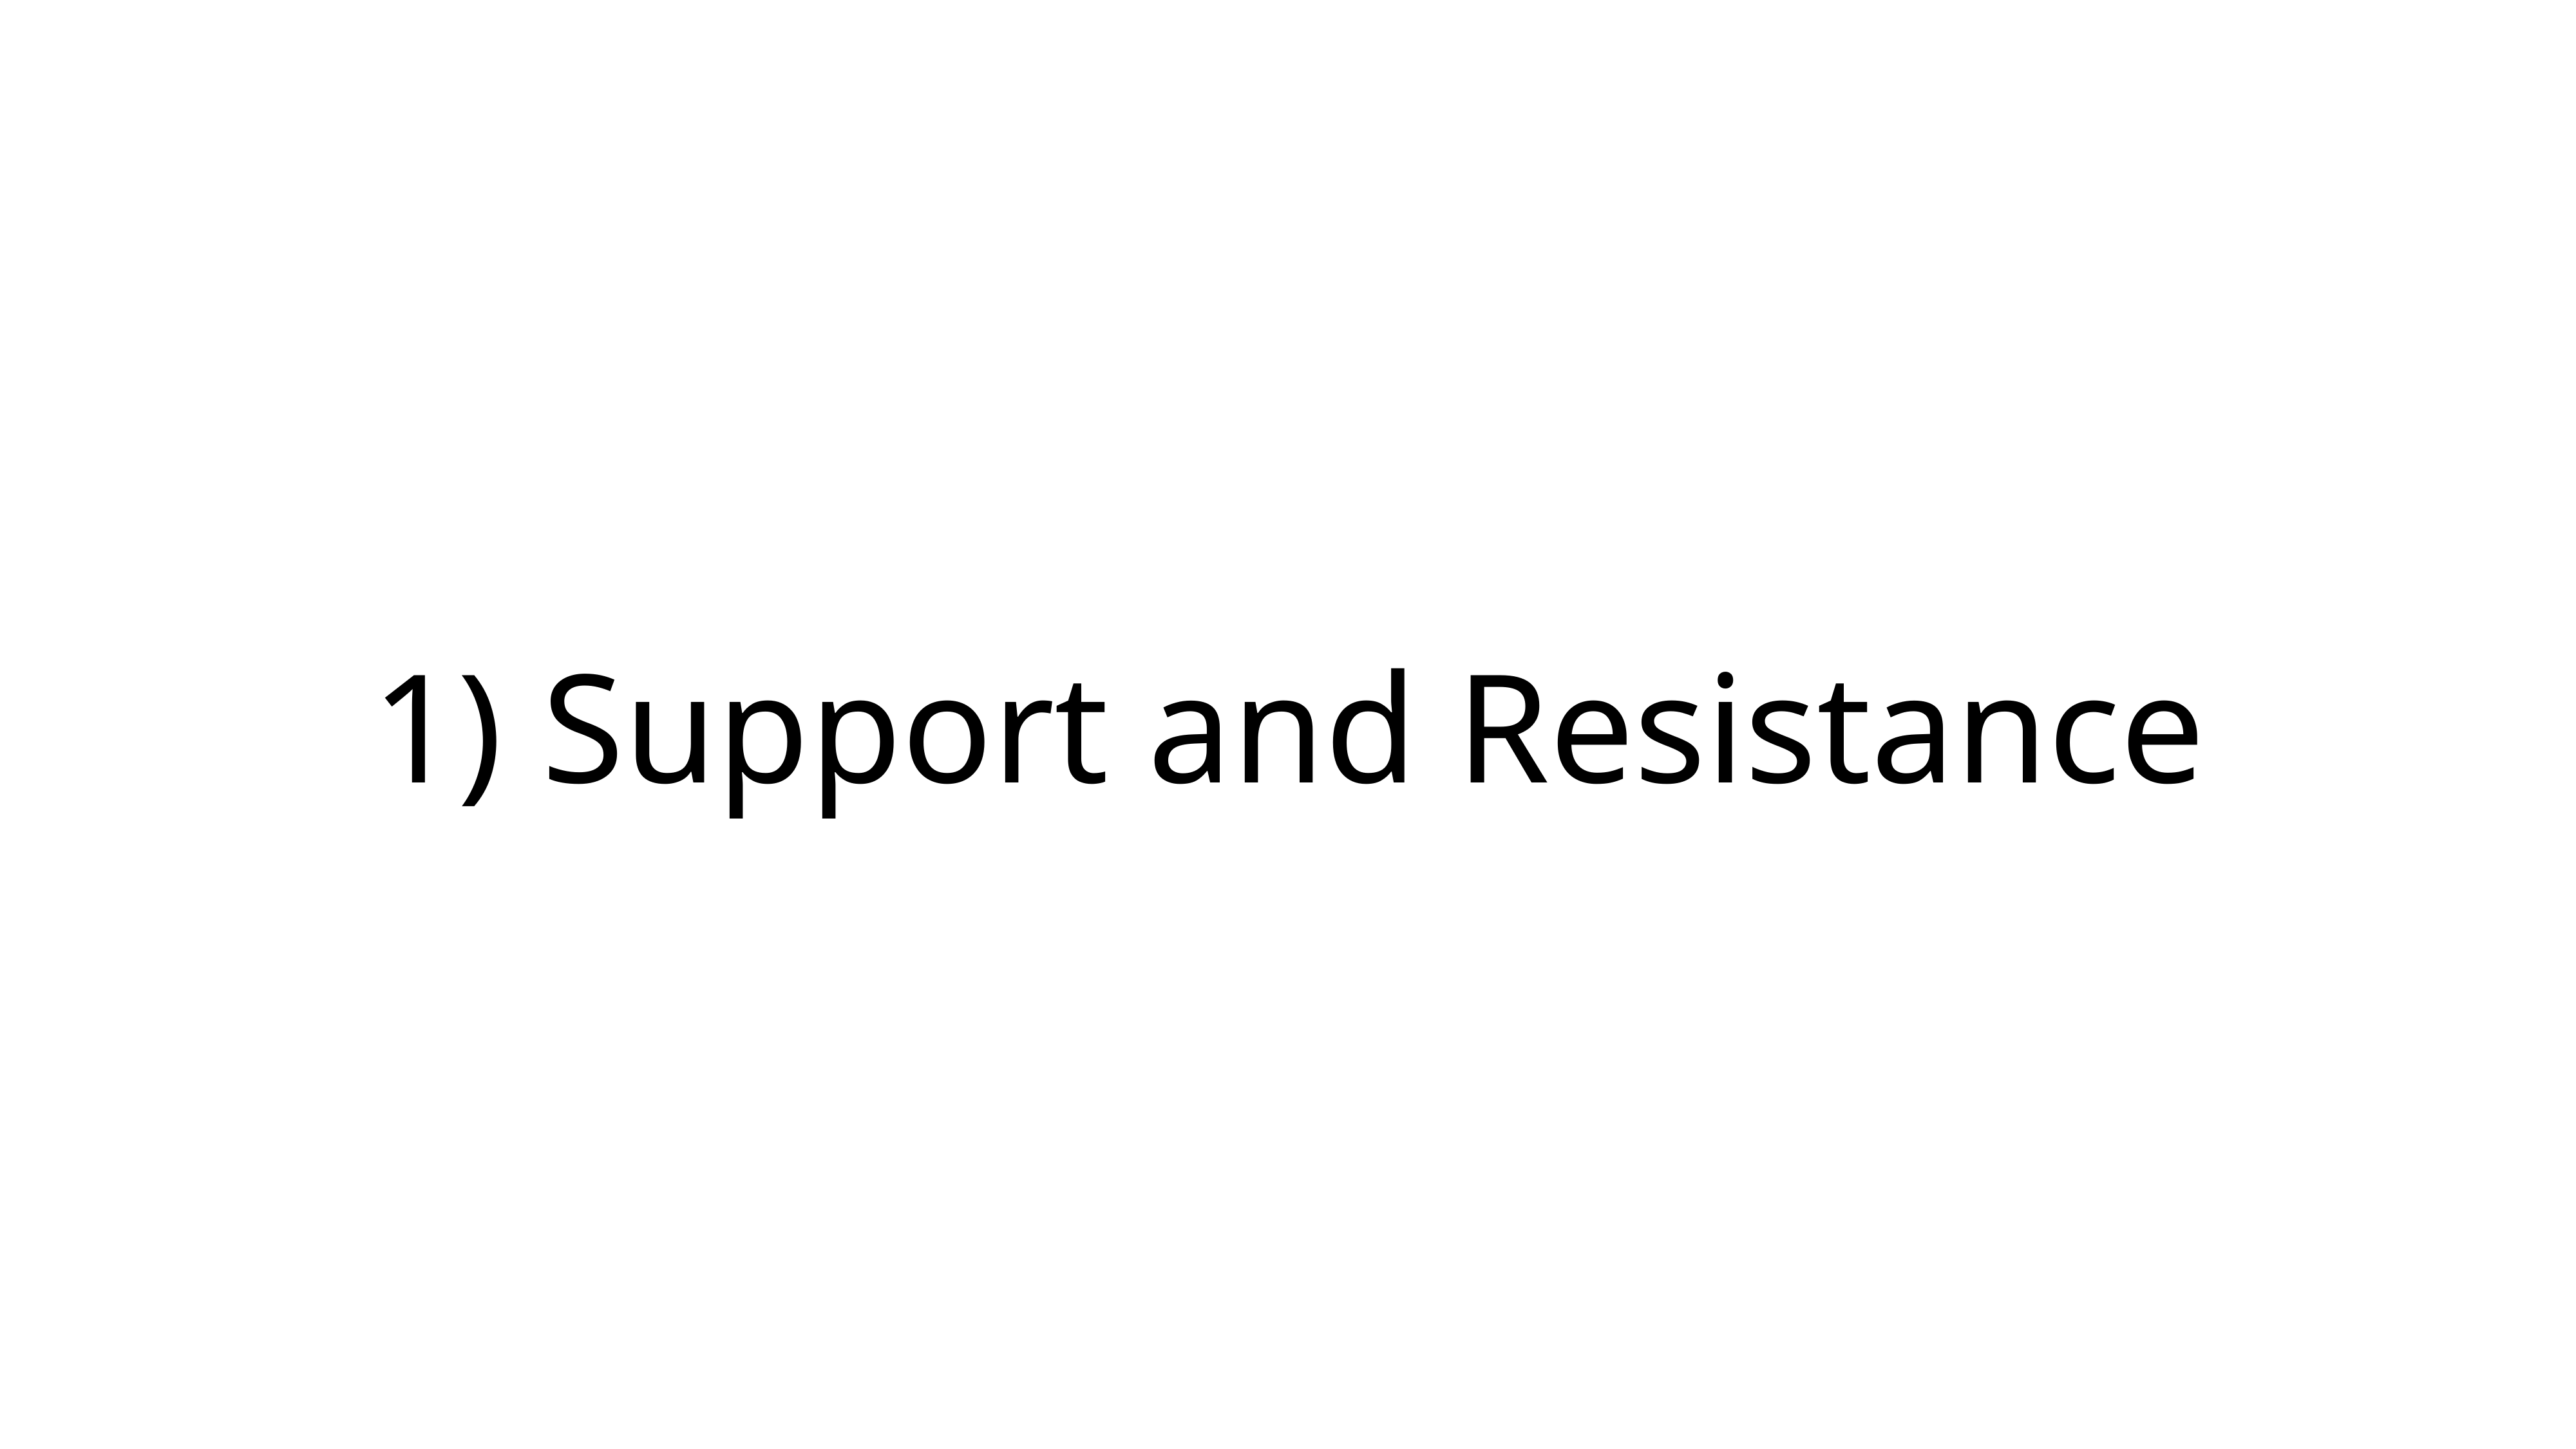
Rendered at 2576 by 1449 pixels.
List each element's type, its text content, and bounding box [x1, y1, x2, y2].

text_box 1) Support and Resistance [252, 478, 2325, 971]
